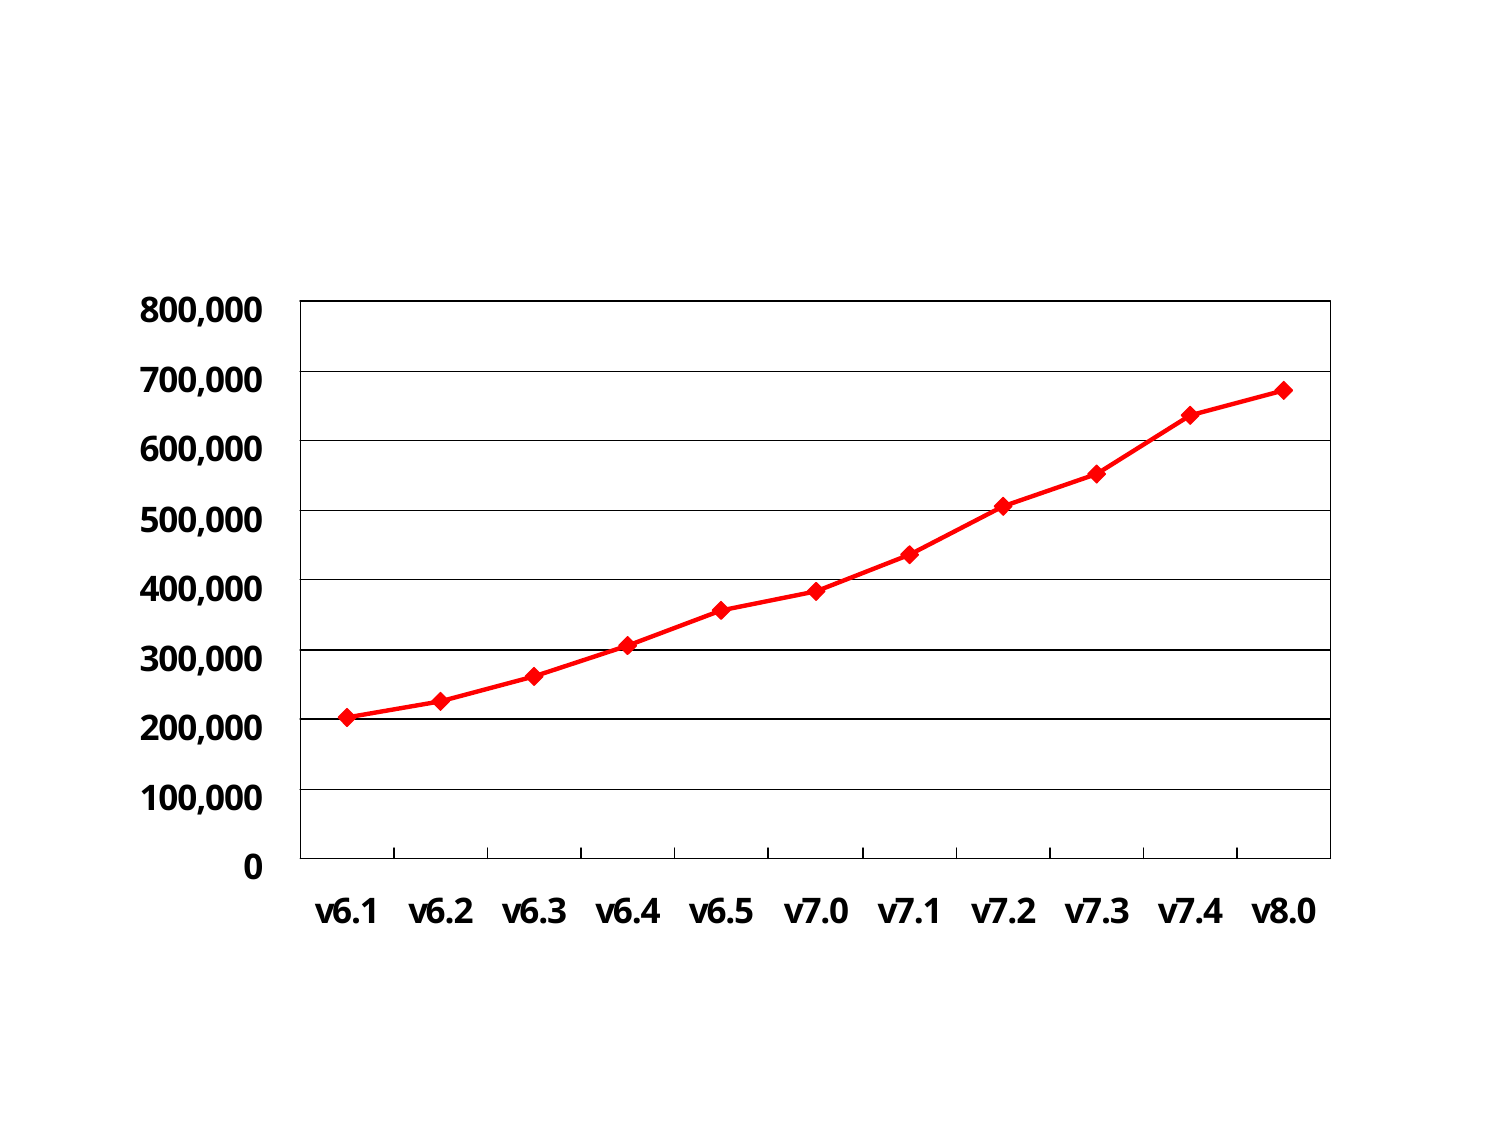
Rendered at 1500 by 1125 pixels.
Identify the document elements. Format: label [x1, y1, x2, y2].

chart [111, 255, 1353, 950]
